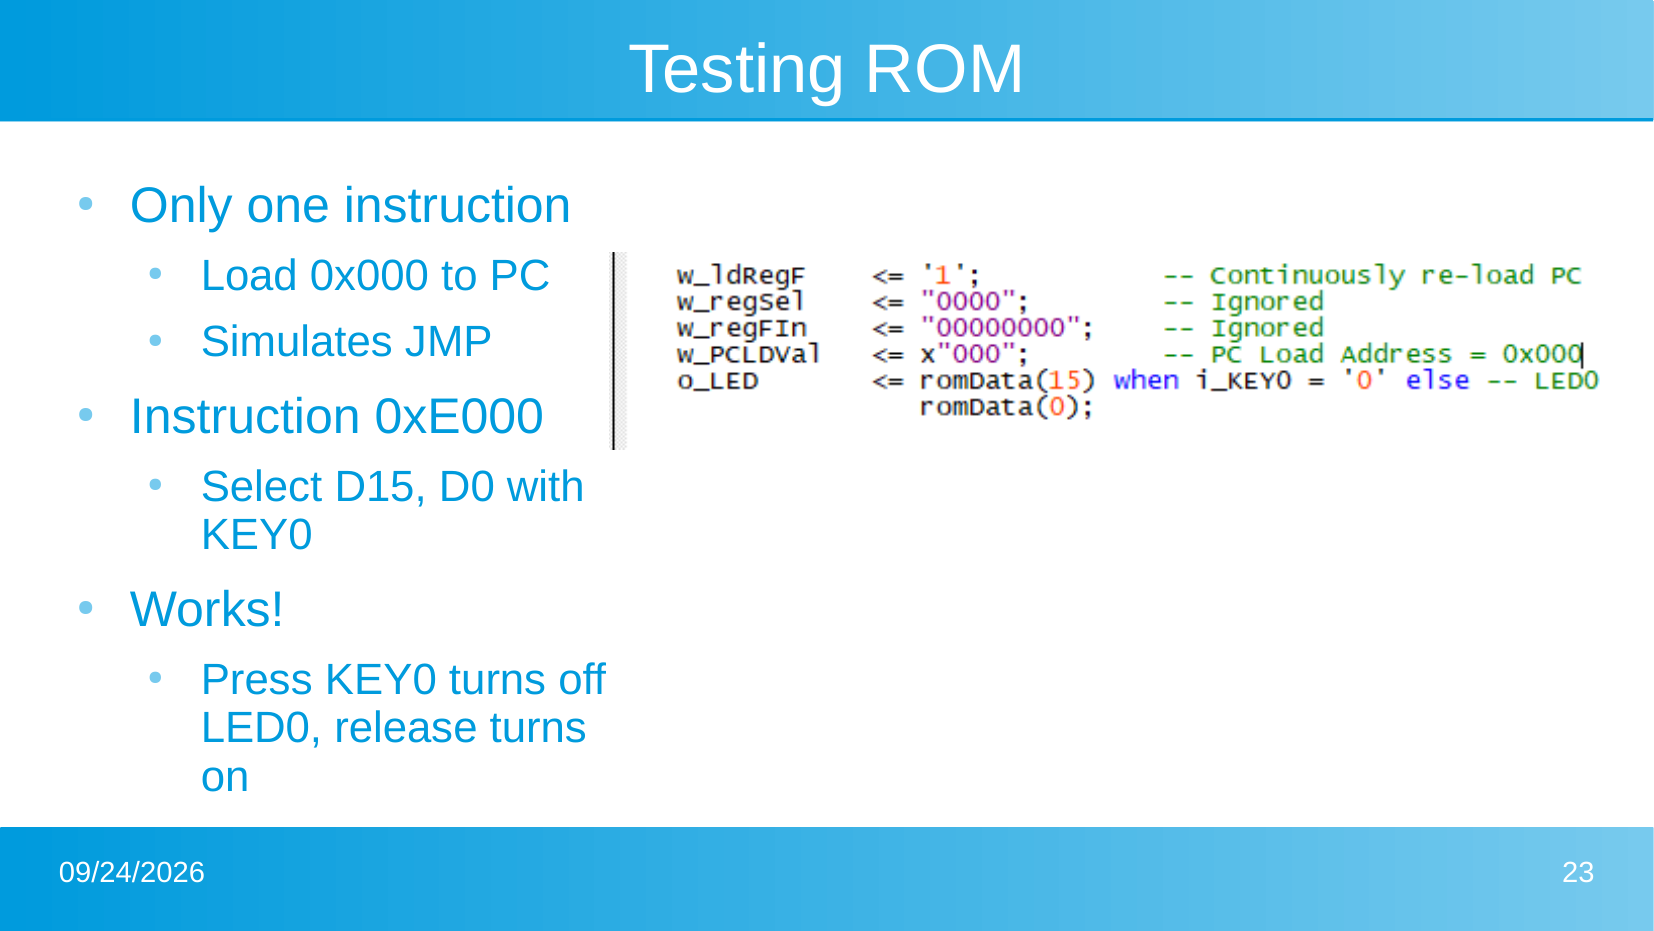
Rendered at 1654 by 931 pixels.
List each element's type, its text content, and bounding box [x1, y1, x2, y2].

title Testing ROM [59, 29, 1595, 108]
picture [609, 252, 1616, 451]
list Only one instruction Load 0x000 to PC Simulates JMP Instruction 0xE000 Select D15, D0 with KEY0 Works! Press KEY0 turns off LED0, release turns on [59, 177, 638, 768]
